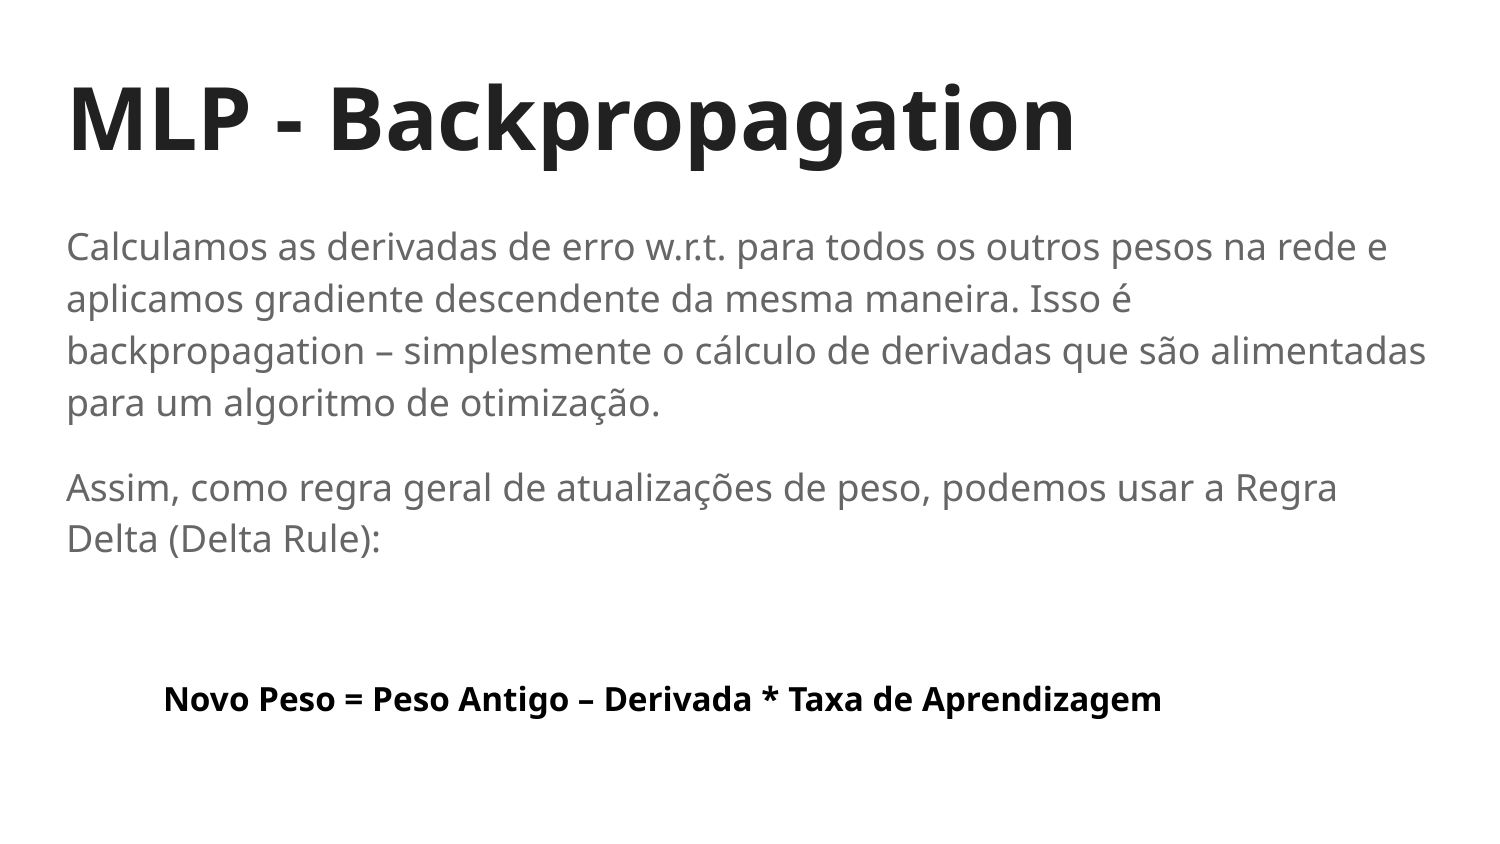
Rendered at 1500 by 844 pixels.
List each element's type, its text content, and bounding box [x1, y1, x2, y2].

title MLP - Backpropagation [51, 48, 1449, 180]
text_box Novo Peso = Peso Antigo – Derivada * Taxa de Aprendizagem [148, 662, 1352, 804]
list Calculamos as derivadas de erro w.r.t. para todos os outros pesos na rede e aplicamos gradiente descendente da mesma maneira. Isso é backpropagation – simplesmente o cálculo de derivadas que são alimentadas para um algoritmo de otimização. Assim, como regra geral de atualizações de peso, podemos usar a Regra Delta (Delta Rule): [51, 201, 1449, 750]
